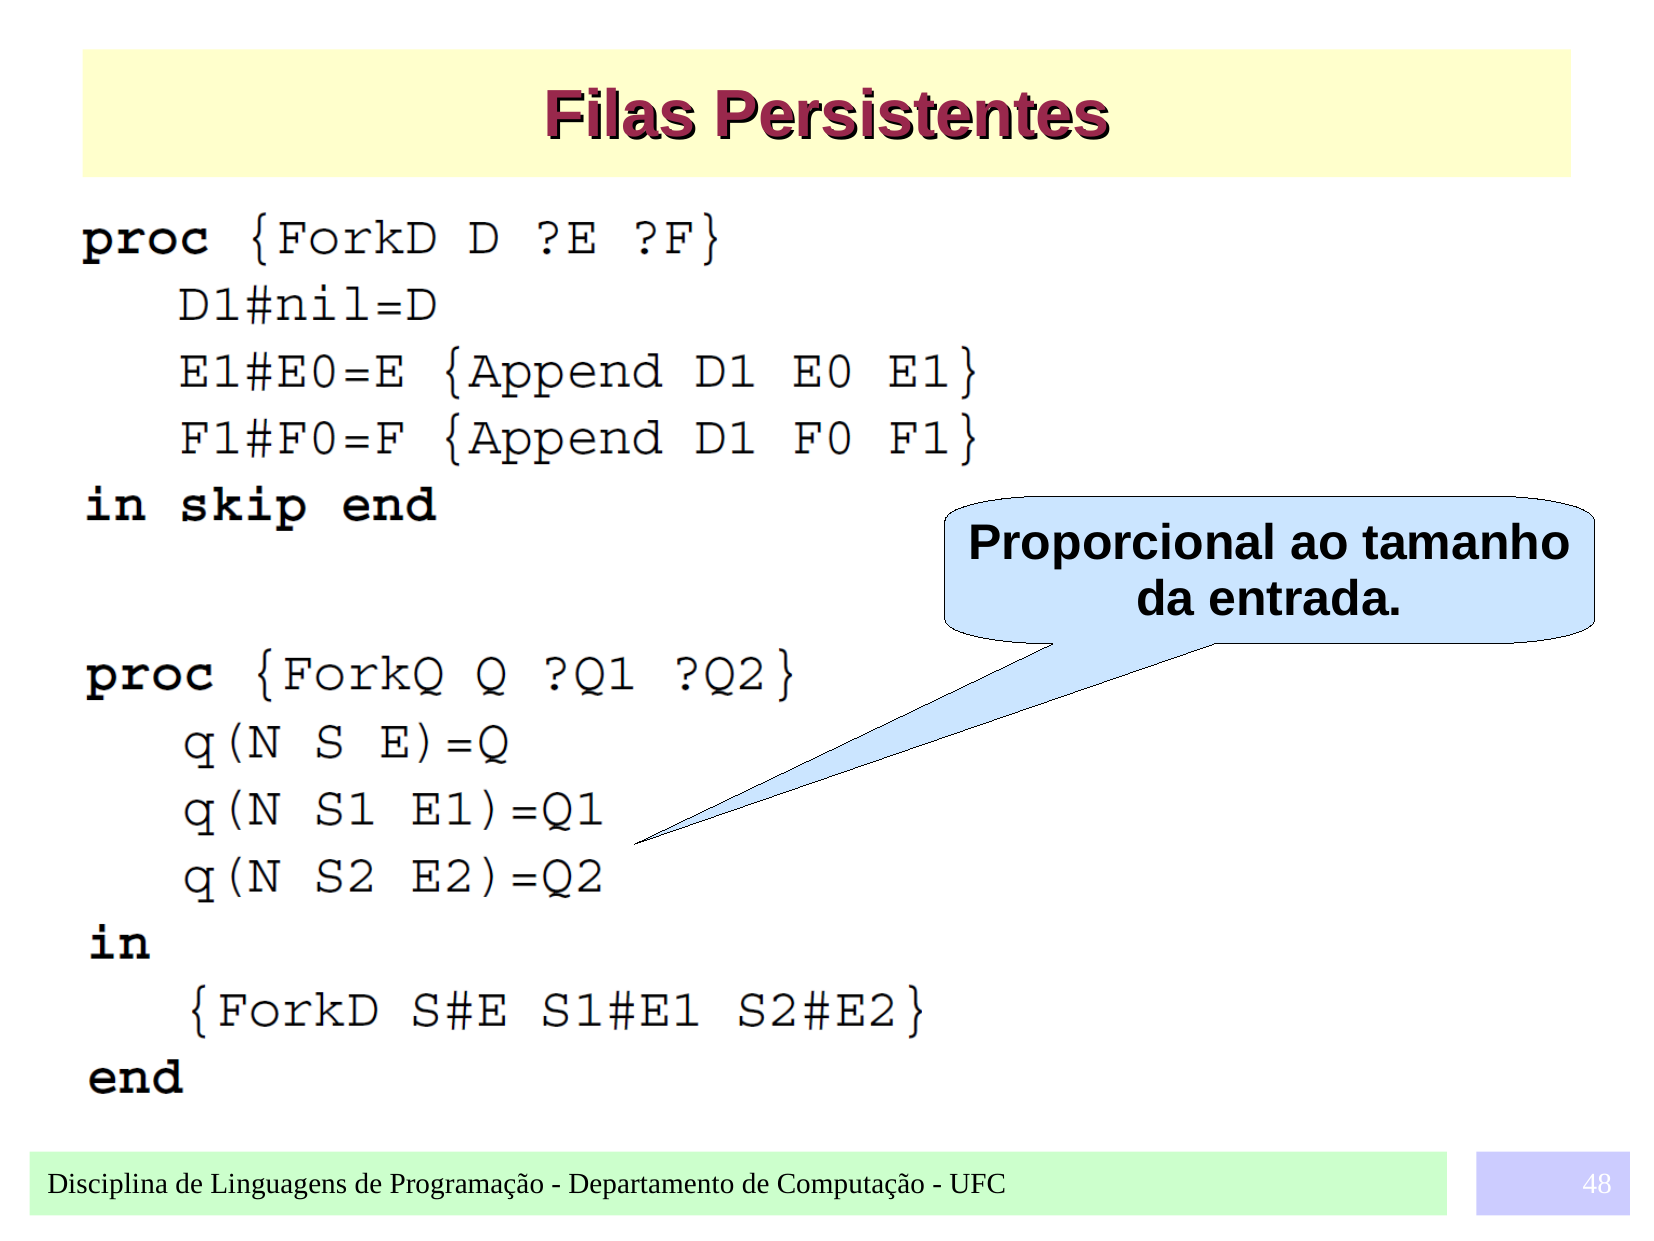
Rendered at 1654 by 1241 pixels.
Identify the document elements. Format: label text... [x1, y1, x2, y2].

text_box Proporcional ao tamanho da entrada. [634, 496, 1595, 845]
picture [73, 646, 922, 1095]
picture [80, 207, 979, 532]
title Filas Persistentes [82, 49, 1571, 178]
